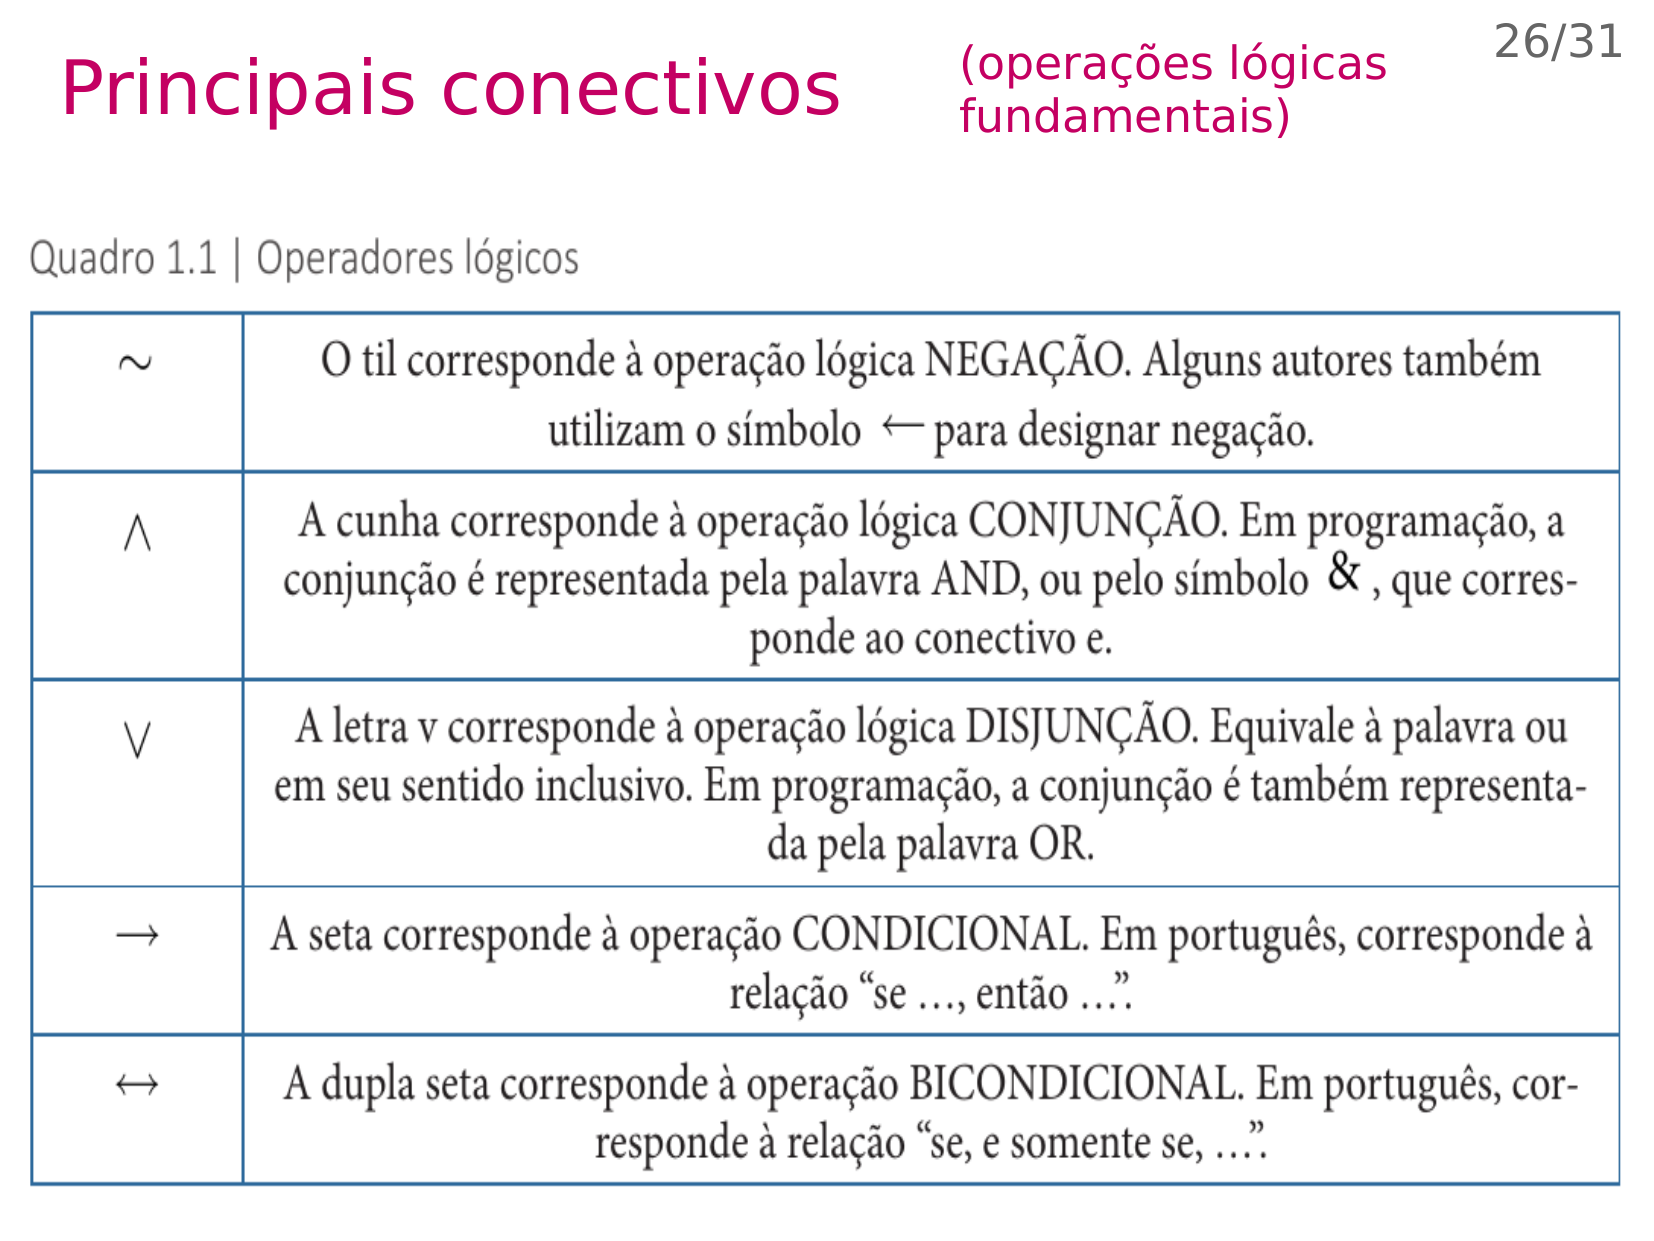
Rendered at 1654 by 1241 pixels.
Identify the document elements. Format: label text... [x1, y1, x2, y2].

text_box (operações lógicas fundamentais) [944, 29, 1447, 178]
picture [29, 236, 1625, 1193]
title Principais conectivos [59, 0, 1595, 178]
